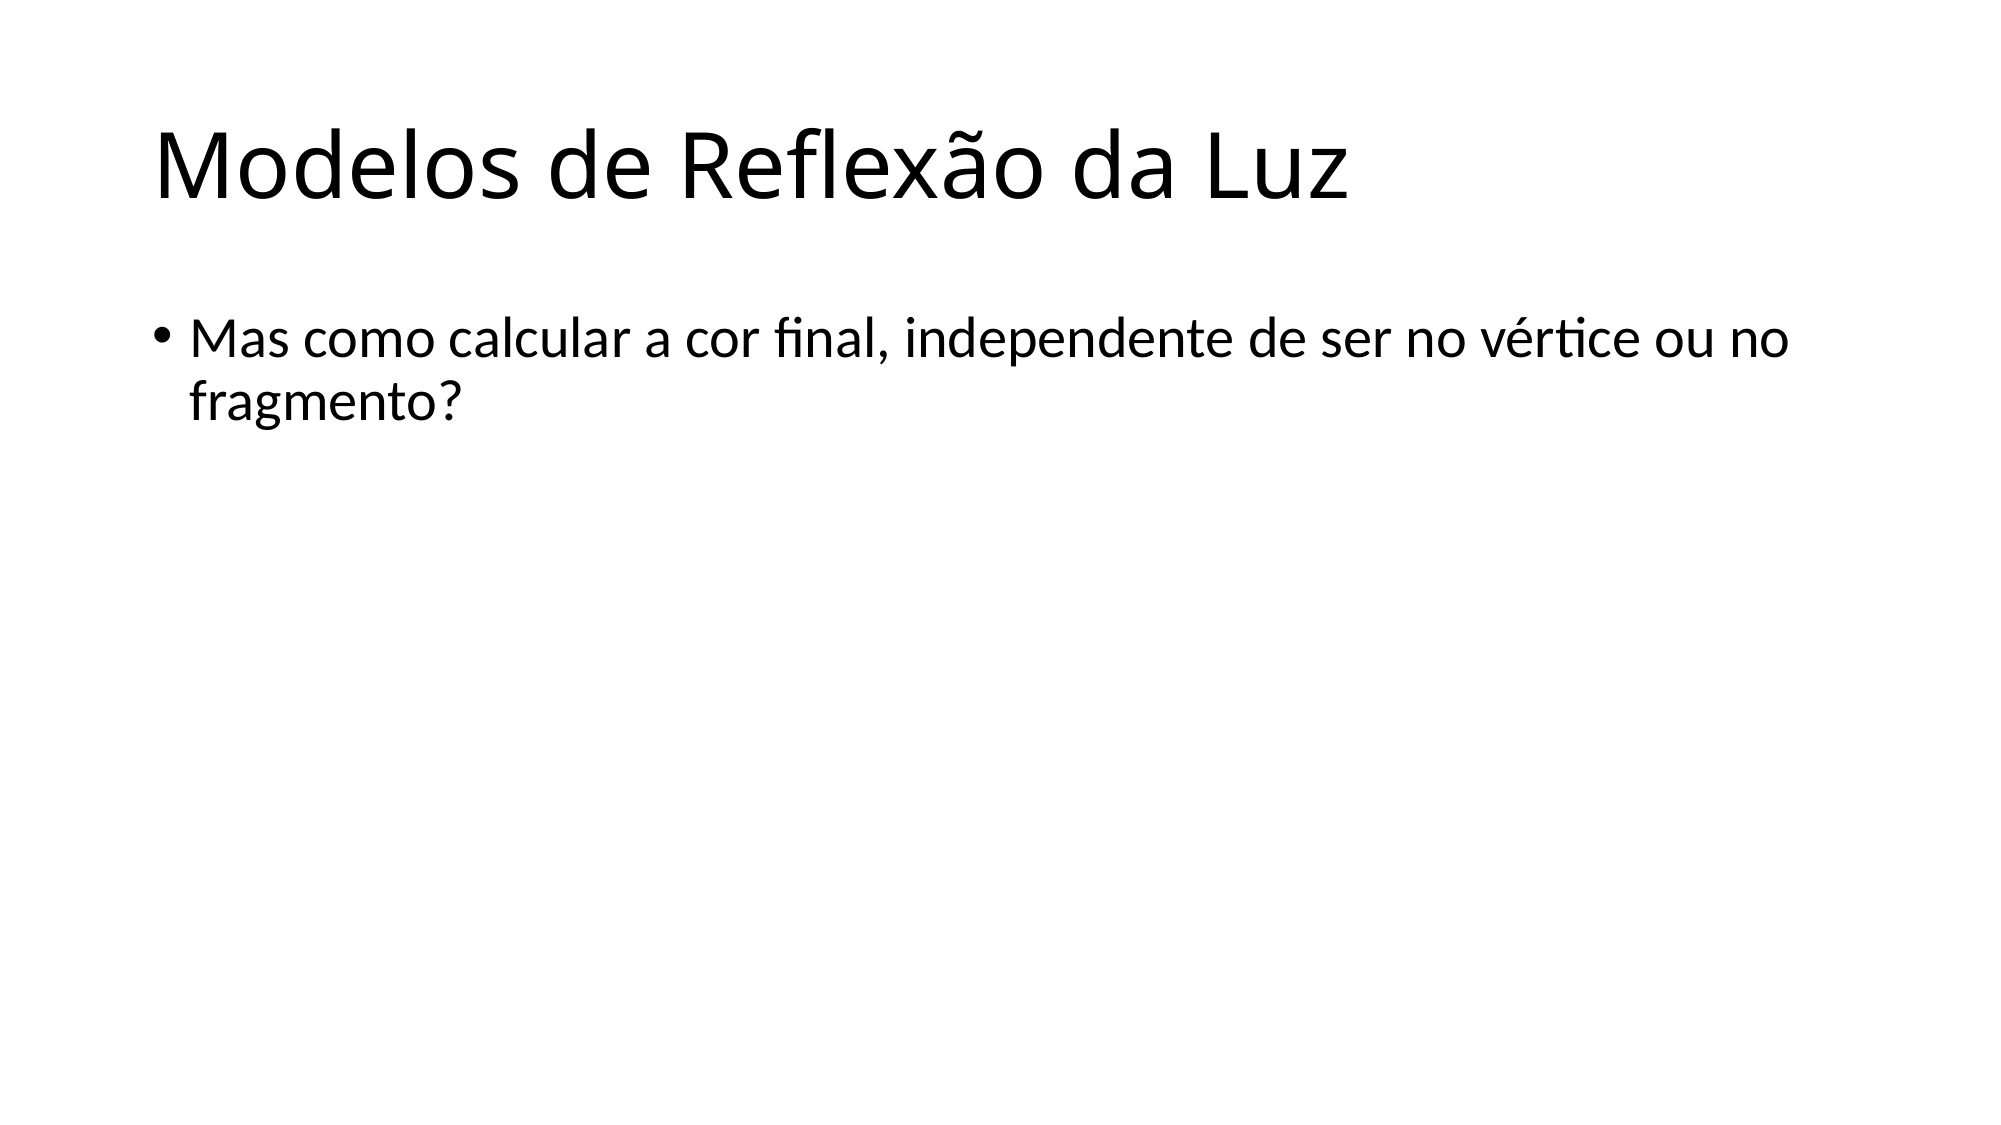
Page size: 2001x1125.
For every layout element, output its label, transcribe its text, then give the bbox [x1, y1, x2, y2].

list Mas como calcular a cor final, independente de ser no vértice ou no fragmento? [137, 299, 1863, 1014]
title Modelos de Reflexão da Luz [137, 59, 1863, 278]
